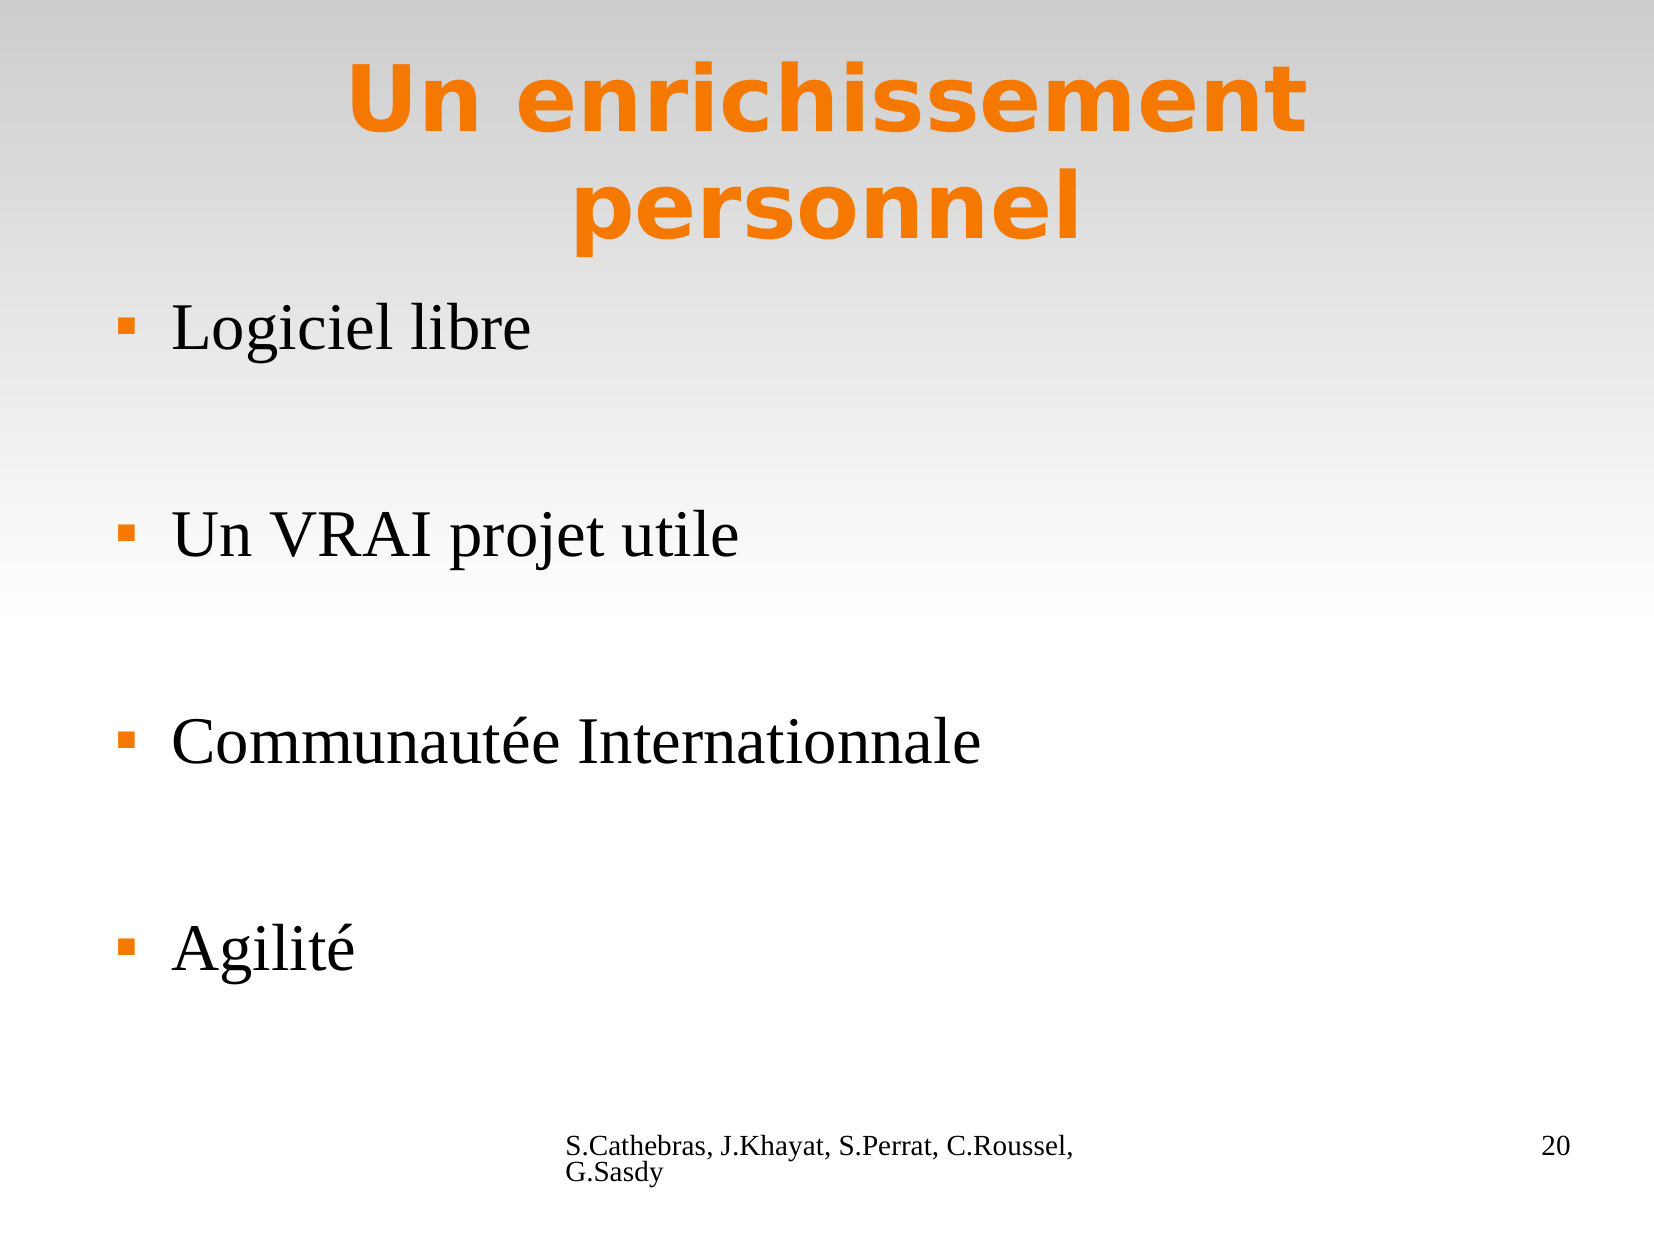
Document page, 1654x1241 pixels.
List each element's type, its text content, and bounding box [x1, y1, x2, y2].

list Logiciel libre Un VRAI projet utile Communautée Internationnale Agilité [82, 290, 1571, 1109]
title Un enrichissement personnel [82, 49, 1571, 257]
